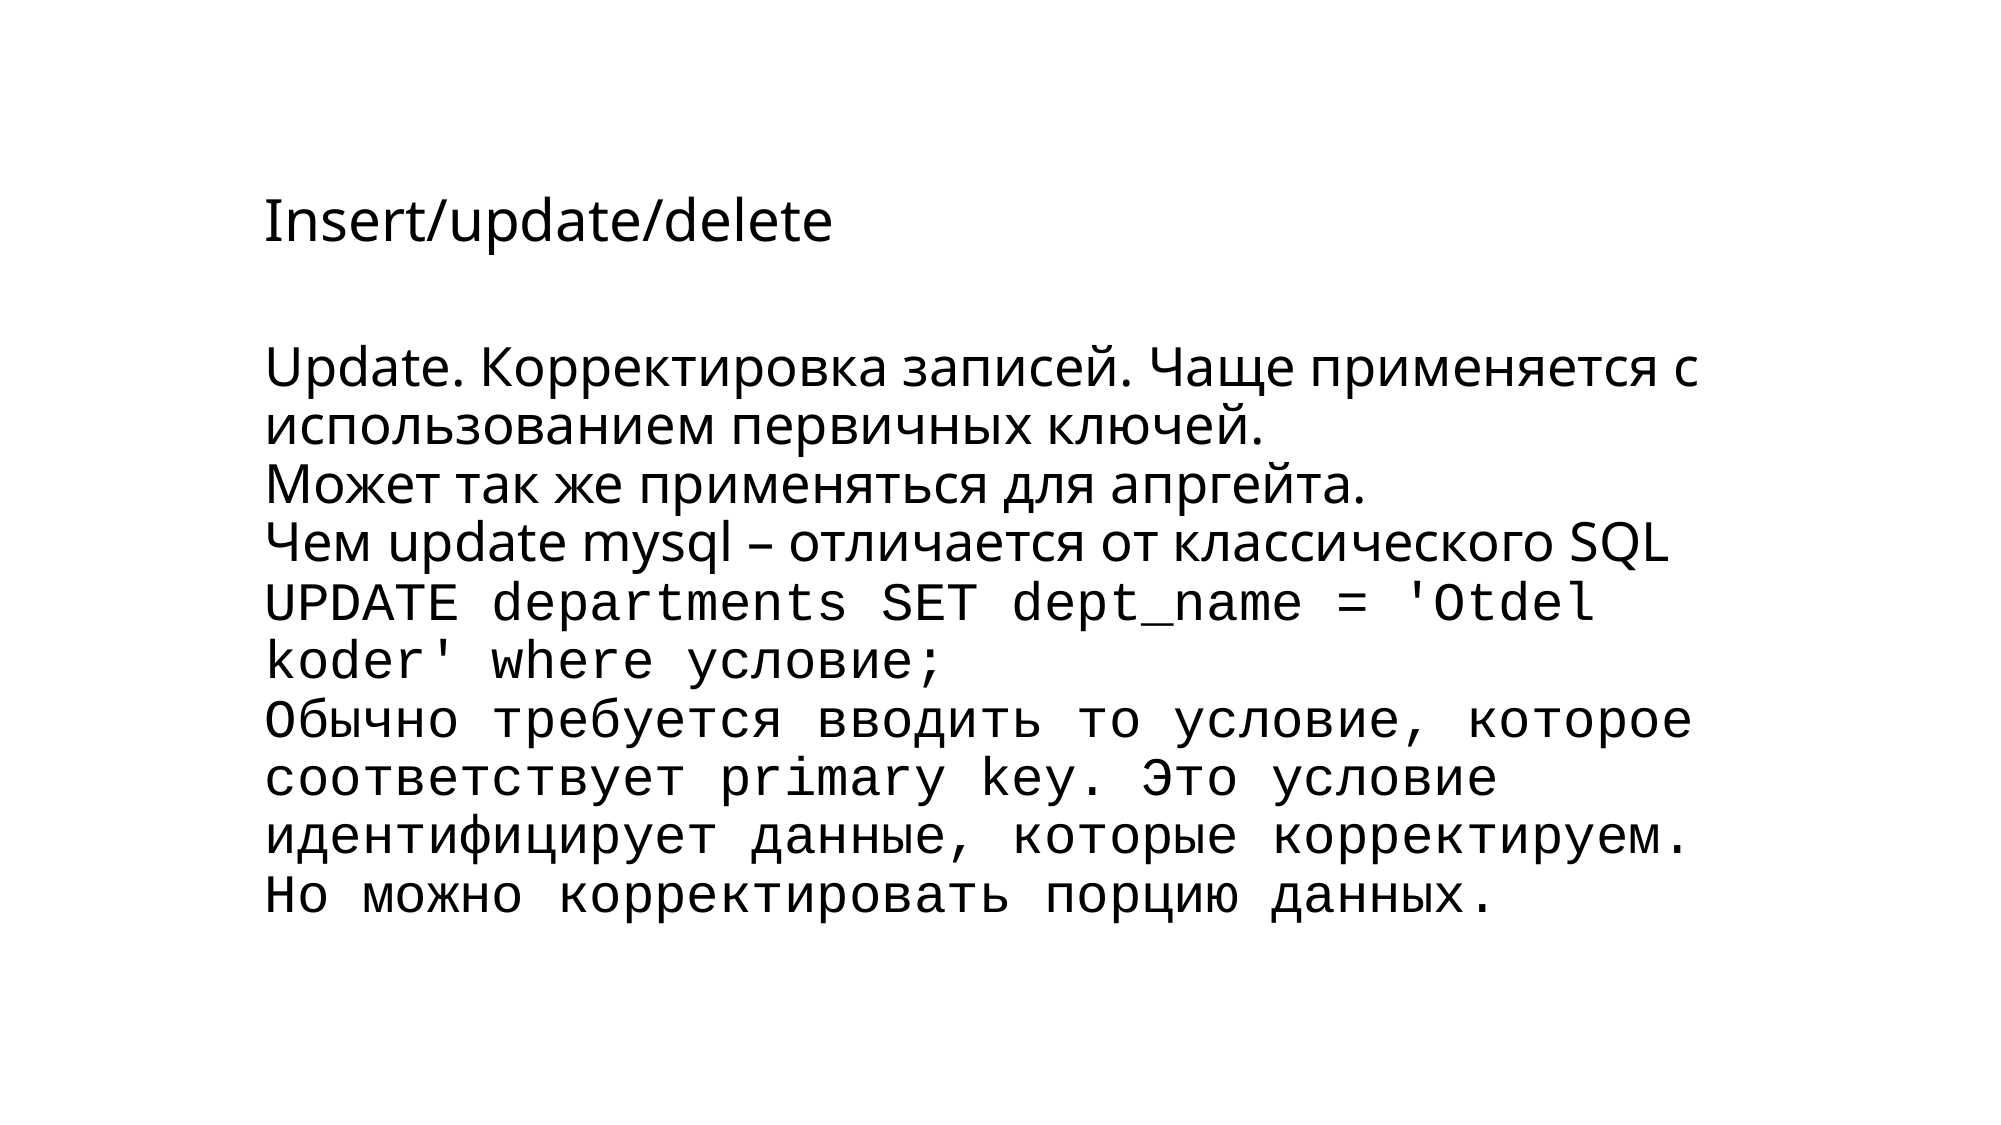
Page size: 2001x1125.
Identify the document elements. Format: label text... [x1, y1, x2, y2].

subtitle Update. Корректировка записей. Чаще применяется с использованием первичных ключей. Может так же применяться для апргейта. Чем update mysql – отличается от классического SQL UPDATE departments SET dept_name = 'Otdel koder' where условие; Обычно требуется вводить то условие, которое соответствует primary key. Это условие идентифицирует данные, которые корректируем. Но можно корректировать порцию данных. [249, 332, 1750, 863]
title Insert/update/delete [249, 184, 1542, 304]
